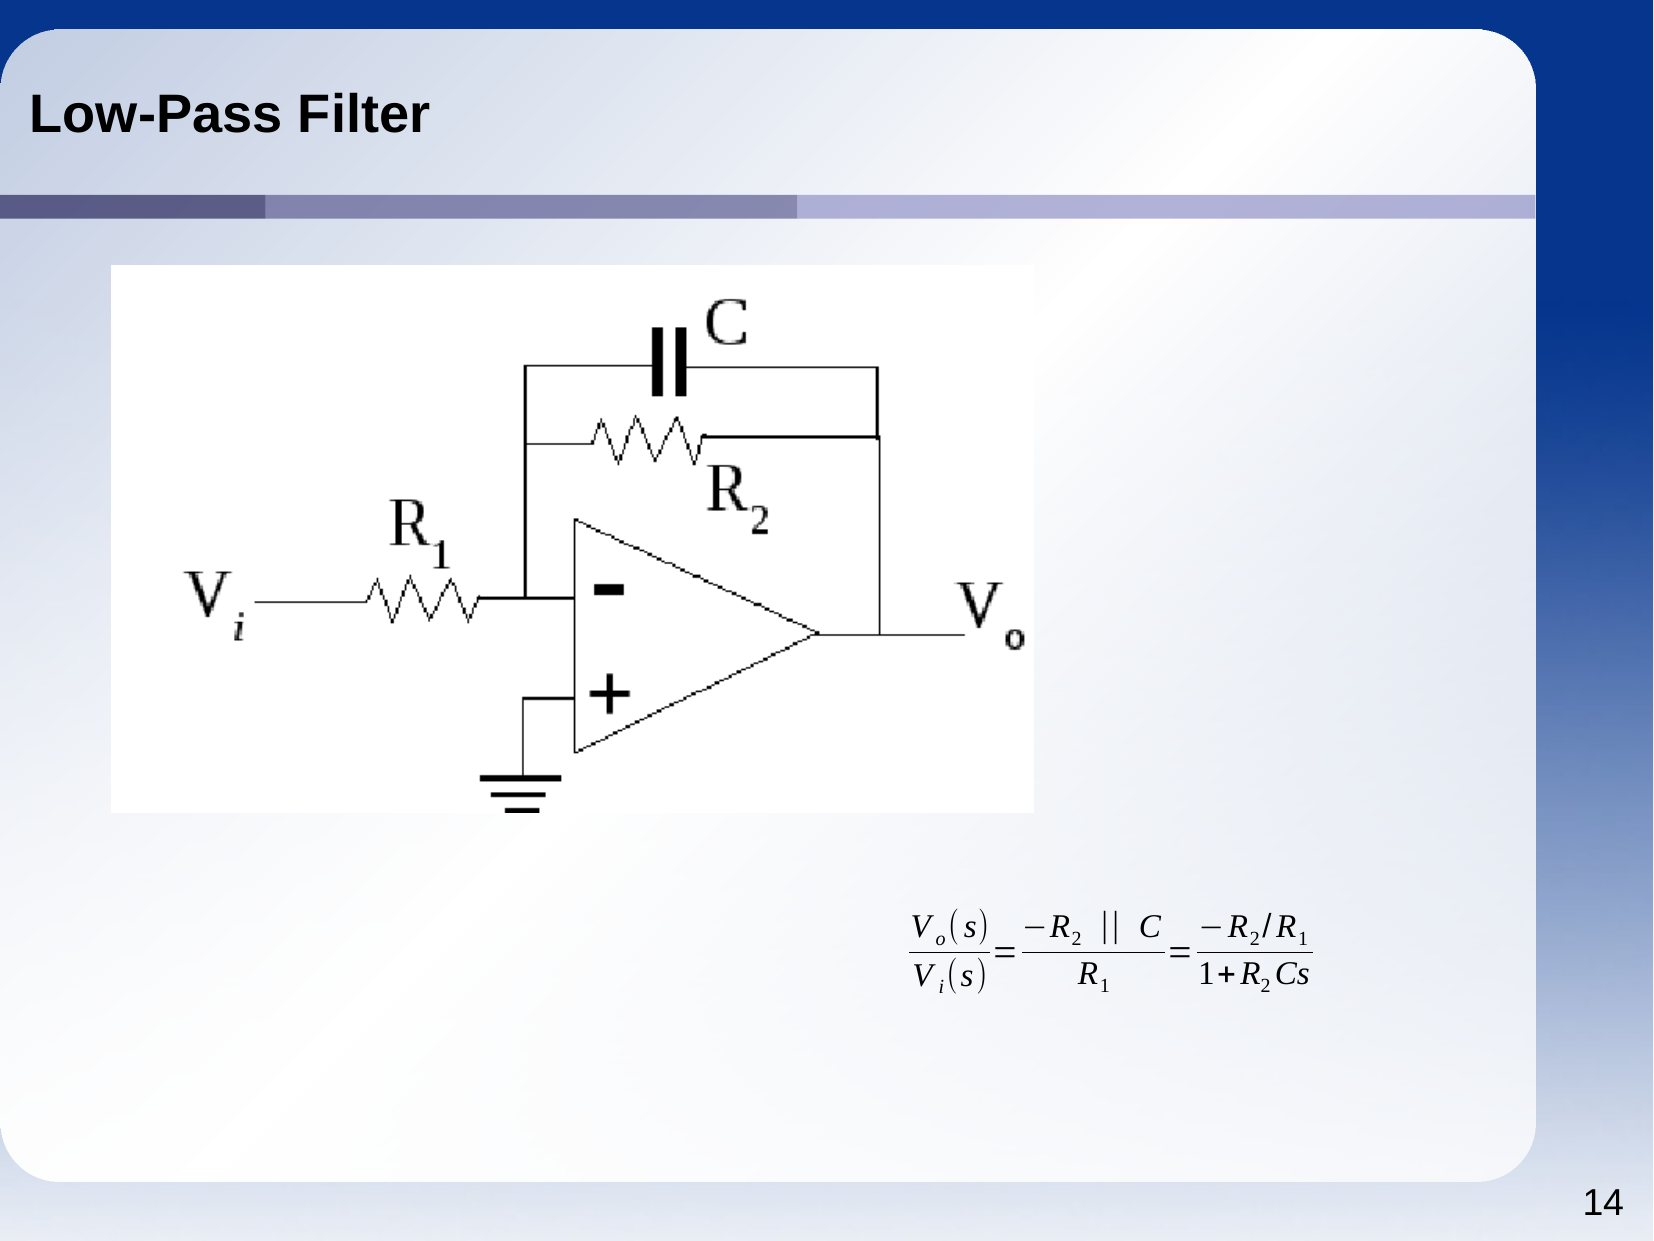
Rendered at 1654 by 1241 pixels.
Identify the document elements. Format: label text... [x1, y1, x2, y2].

title Low-Pass Filter [29, 49, 1506, 178]
picture [0, 0, 1654, 1241]
picture [111, 265, 1034, 813]
chart [901, 908, 1320, 998]
